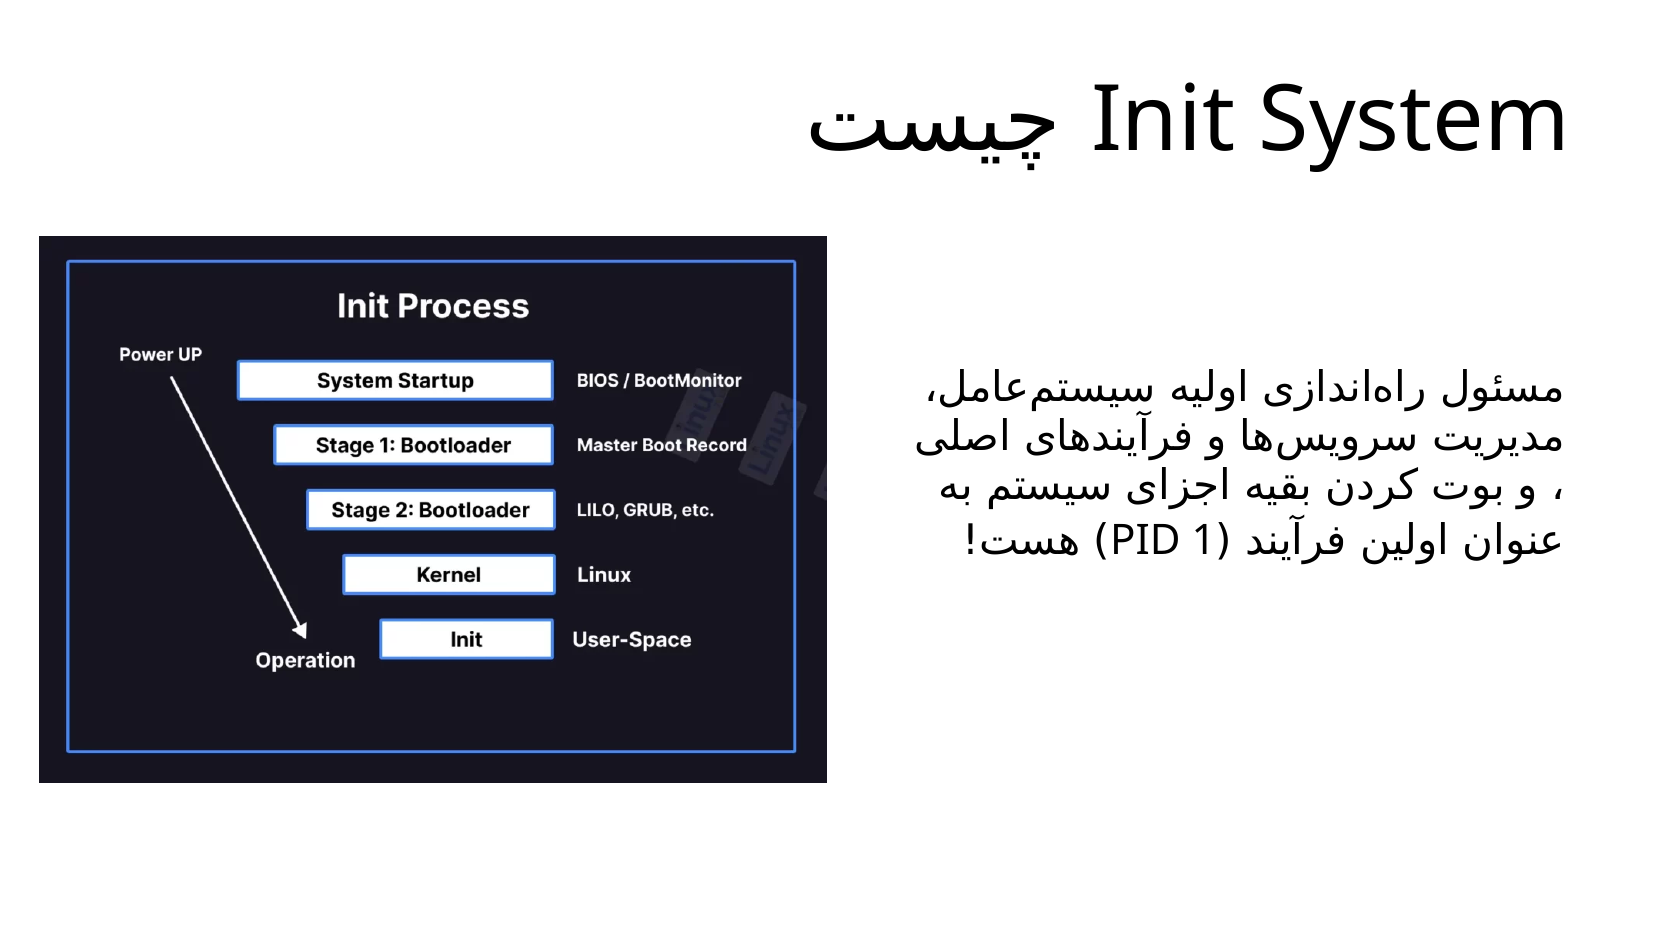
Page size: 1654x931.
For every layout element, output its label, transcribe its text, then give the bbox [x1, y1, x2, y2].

title Init System چیست [82, 37, 1571, 193]
picture [39, 236, 827, 783]
list مسئول راه‌اندازی اولیه سیستم‌عامل، مدیریت سرویس‌ها و فرآیندهای اصلی ، و بوت کردن بقیه اجزای سیستم به عنوان اولین فرآیند (PID 1) هست! [908, 362, 1565, 621]
